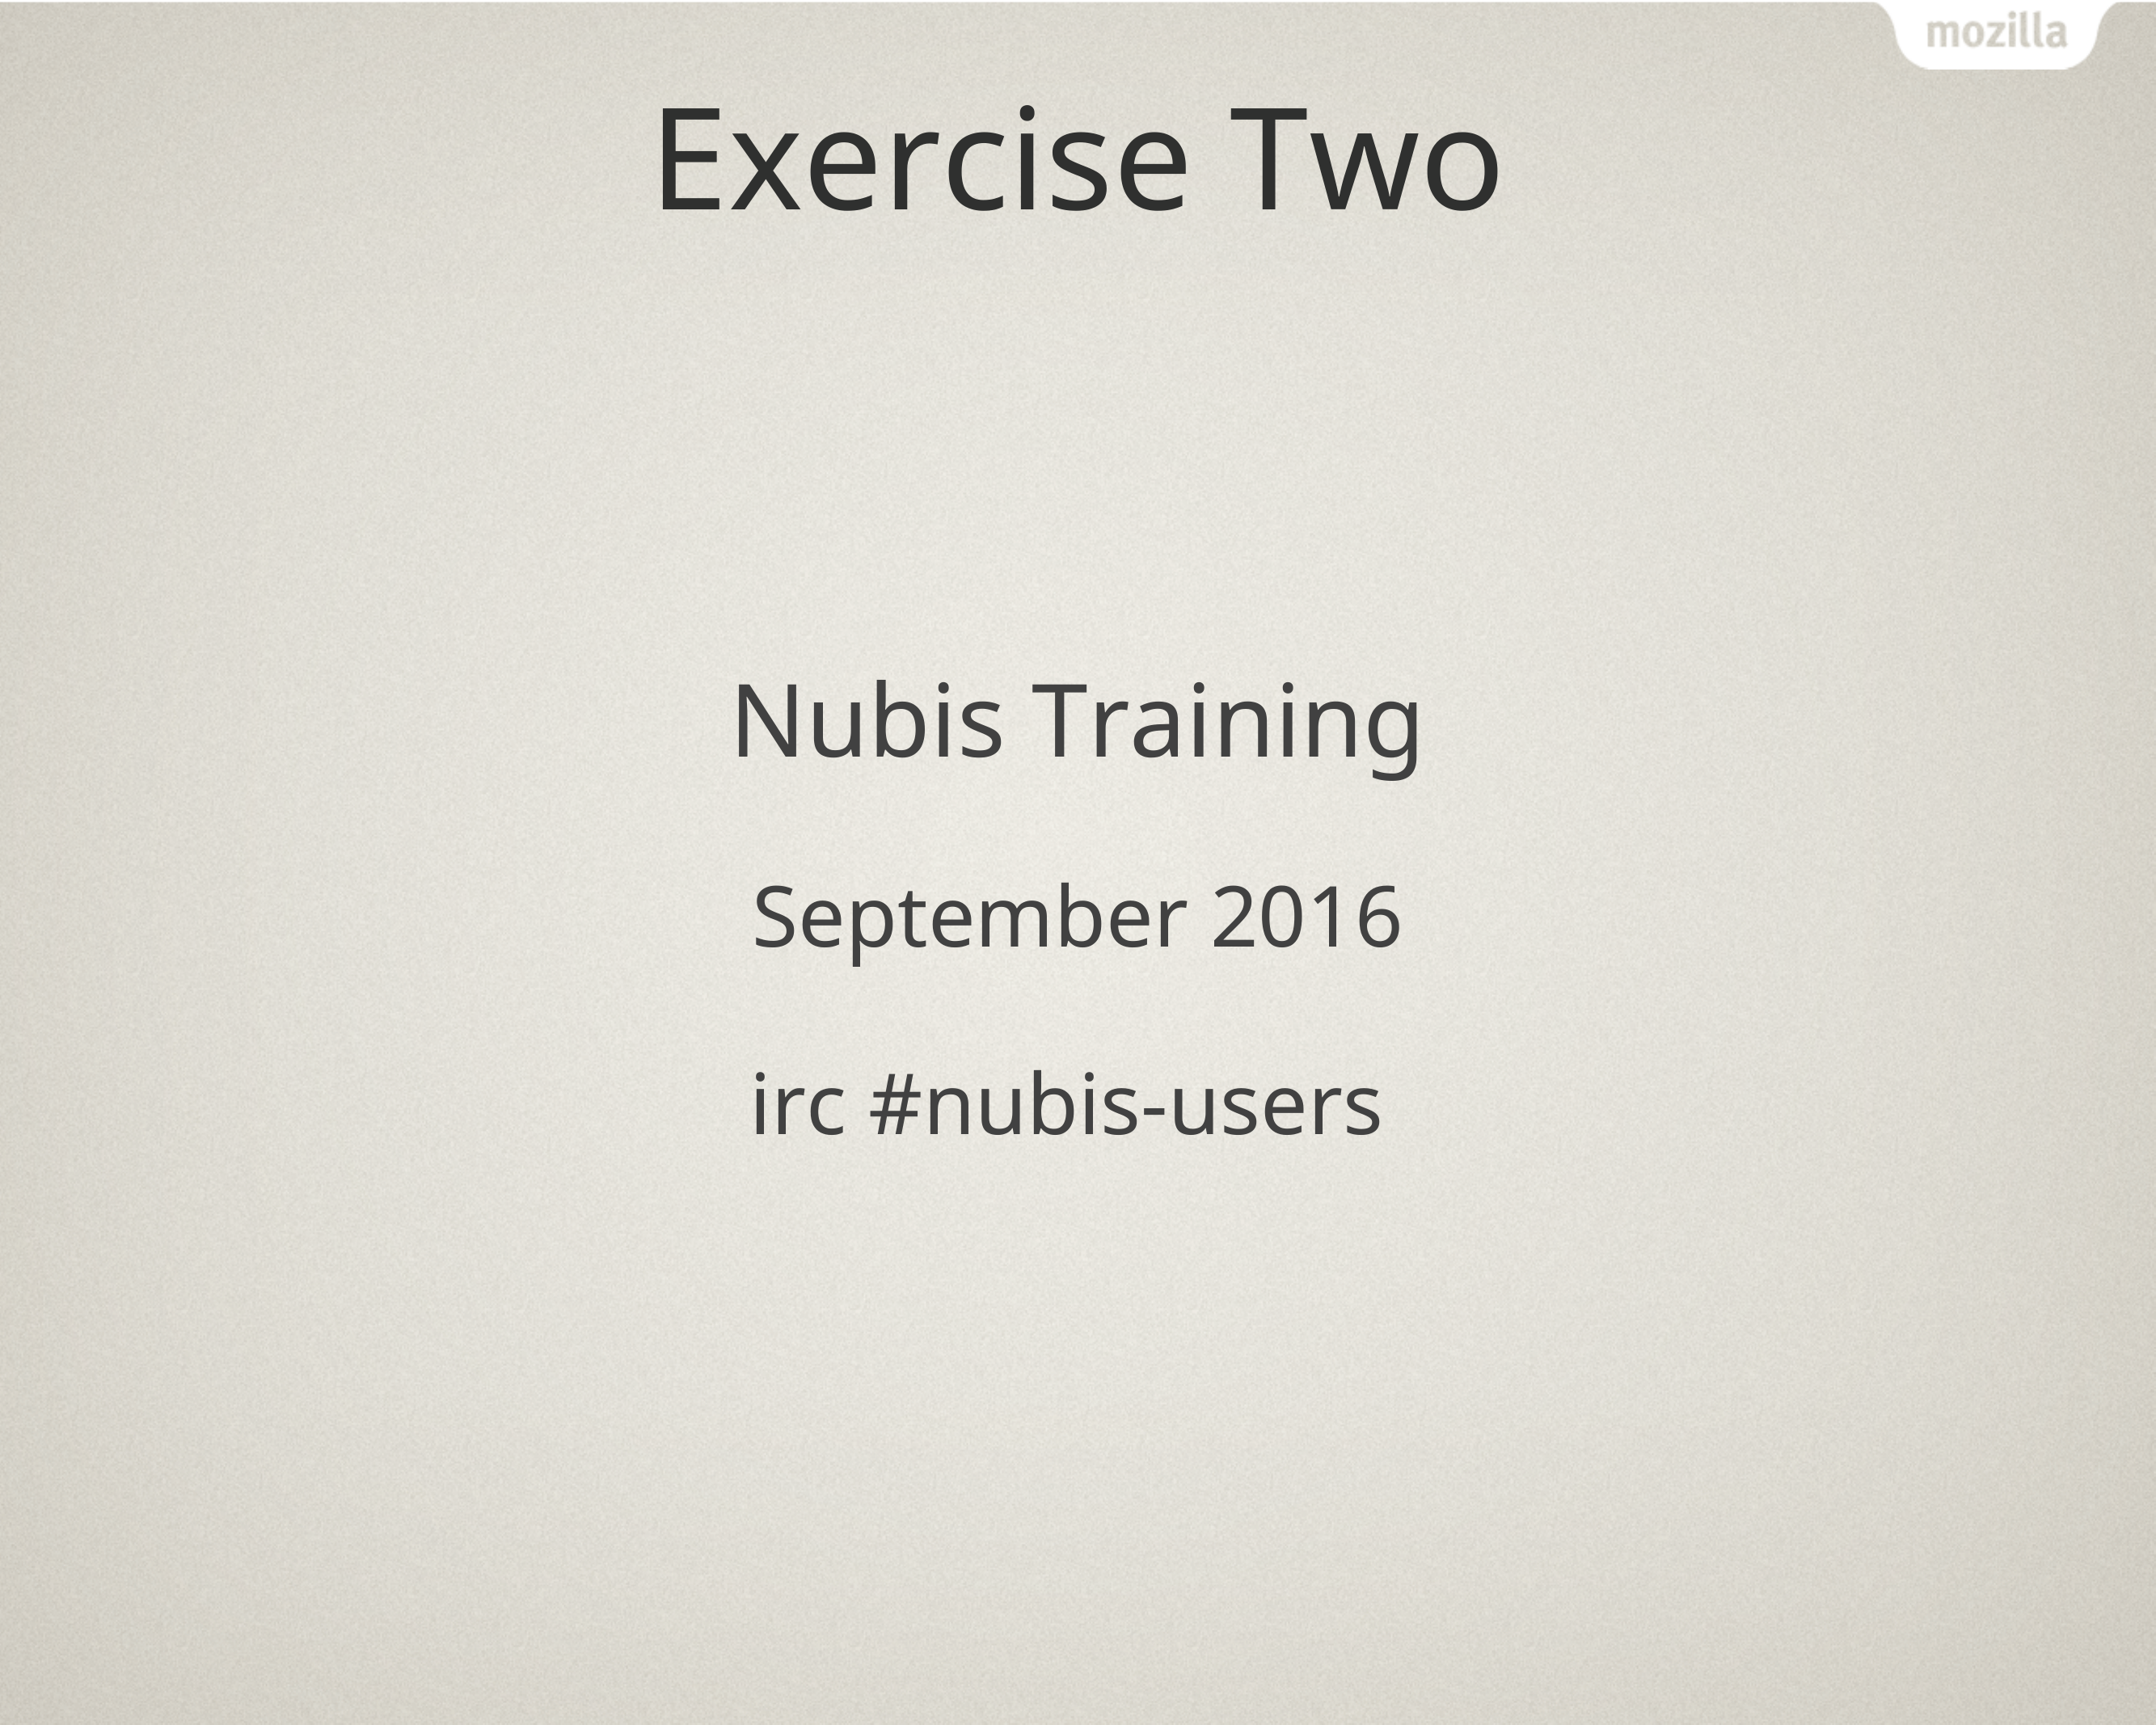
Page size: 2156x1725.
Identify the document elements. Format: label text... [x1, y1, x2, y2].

picture [0, 0, 2156, 1725]
title Exercise Two [58, 45, 2097, 261]
subtitle Nubis Training September 2016 irc #nubis-users [108, 403, 2048, 1404]
